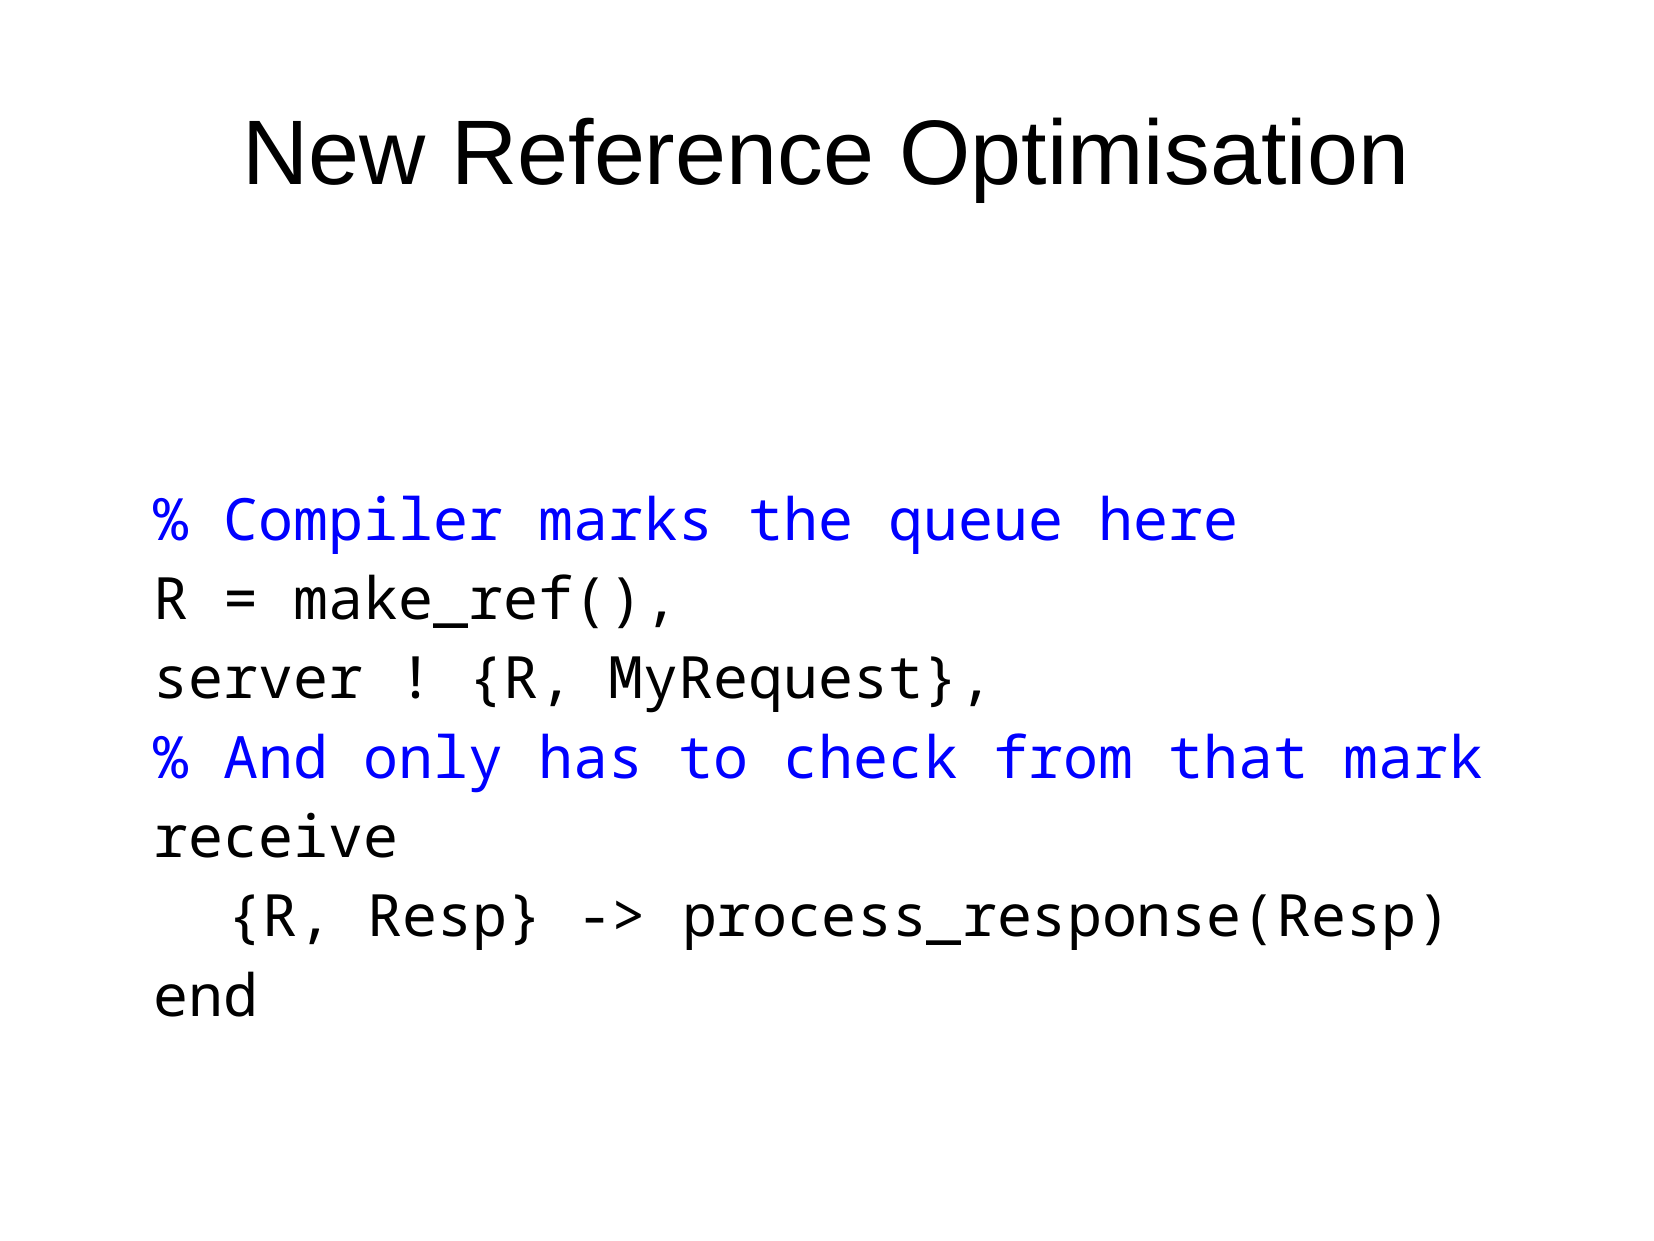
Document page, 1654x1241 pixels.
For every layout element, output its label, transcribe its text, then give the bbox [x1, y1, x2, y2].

title New Reference Optimisation [82, 49, 1571, 257]
list % Compiler marks the queue here R = make_ref(), server ! {R, MyRequest}, % And only has to check from that mark receive {R, Resp} -> process_response(Resp) end [82, 290, 1571, 1109]
